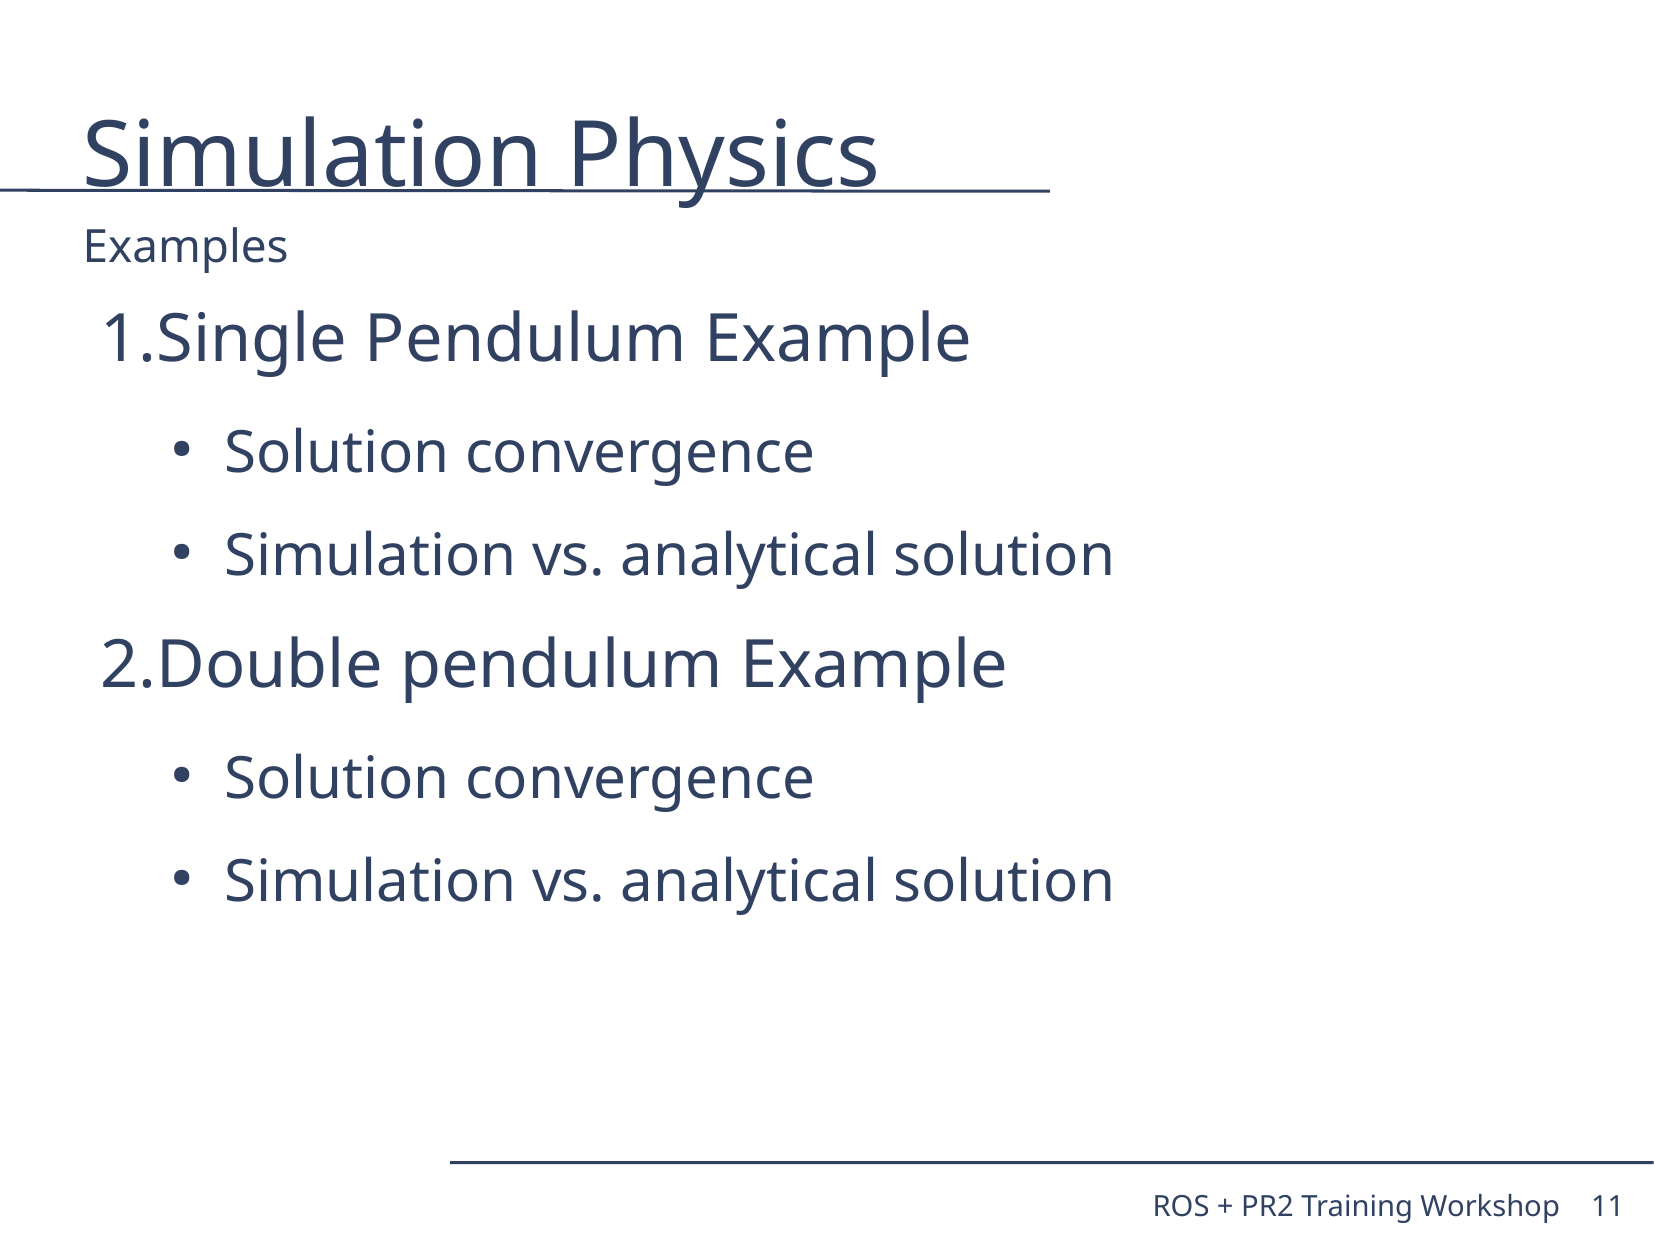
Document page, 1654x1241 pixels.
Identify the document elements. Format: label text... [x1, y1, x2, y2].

list Single Pendulum Example Solution convergence Simulation vs. analytical solution Double pendulum Example Solution convergence Simulation vs. analytical solution [82, 290, 1571, 1109]
title Simulation Physics Examples [82, 78, 1571, 287]
